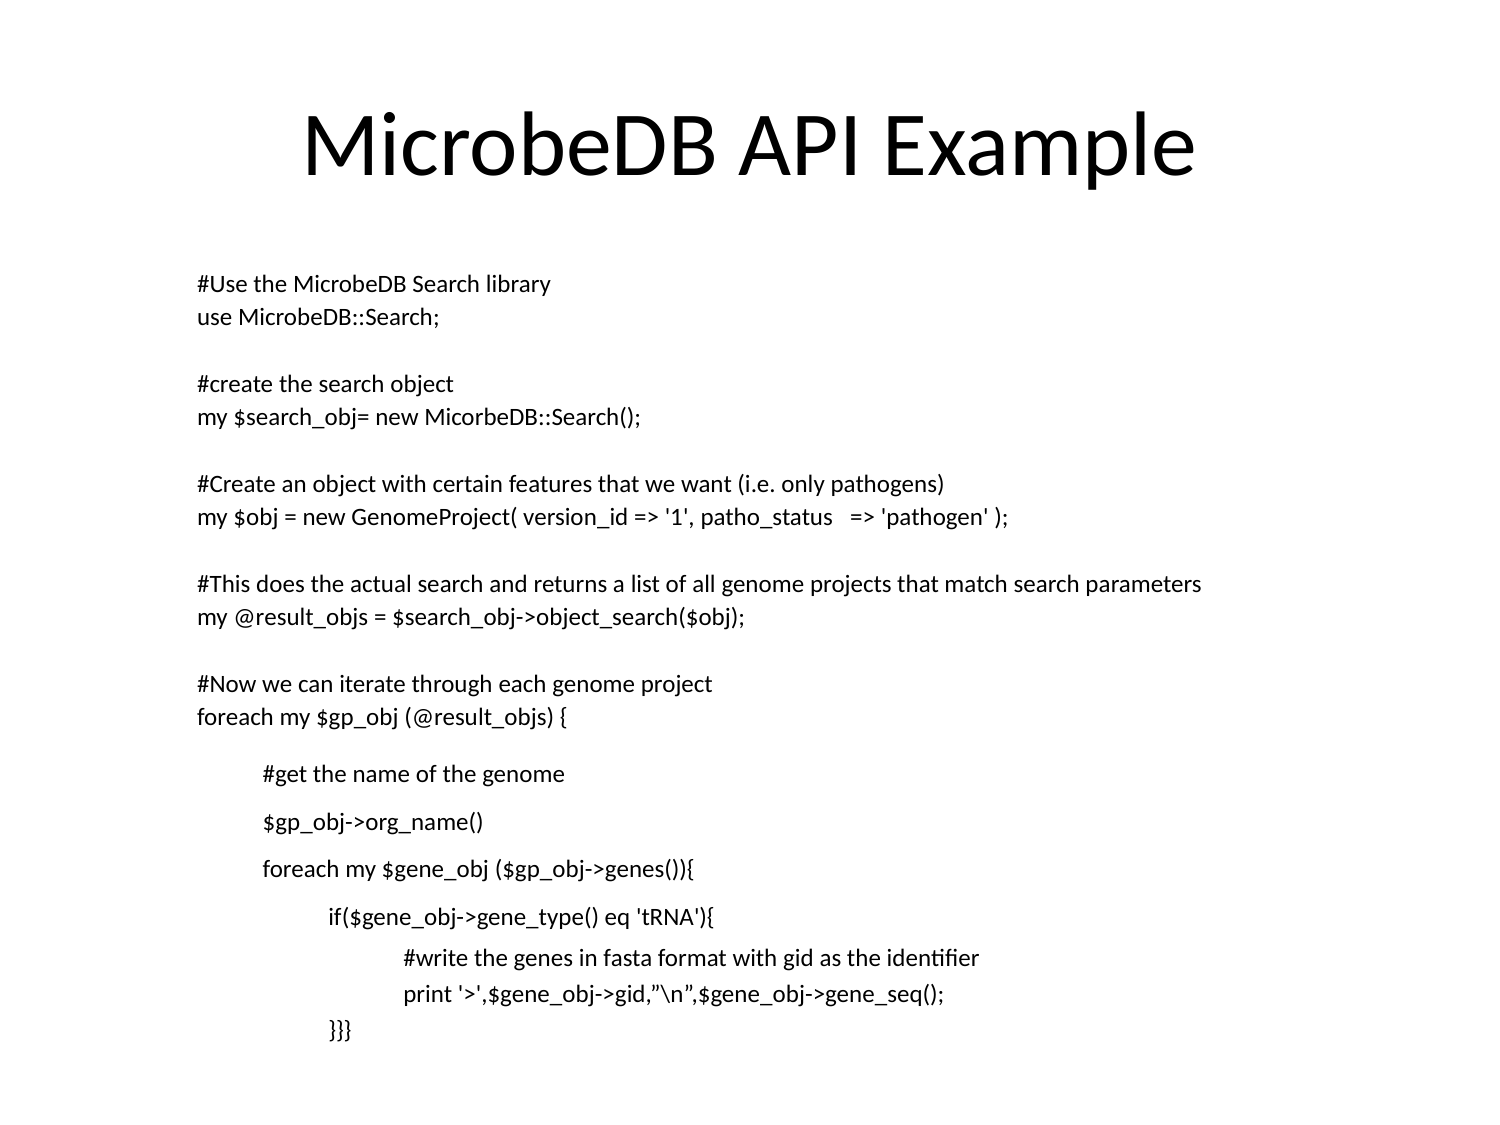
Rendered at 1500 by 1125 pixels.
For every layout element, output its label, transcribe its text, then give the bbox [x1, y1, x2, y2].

title MicrobeDB API Example [75, 45, 1426, 233]
list #Use the MicrobeDB Search library use MicrobeDB::Search; #create the search object my $search_obj= new MicorbeDB::Search(); #Create an object with certain features that we want (i.e. only pathogens) my $obj = new GenomeProject( version_id => '1', patho_status => 'pathogen' ); #This does the actual search and returns a list of all genome projects that match search parameters my @result_objs = $search_obj->object_search($obj); #Now we can iterate through each genome project foreach my $gp_obj (@result_objs) { #get the name of the genome $gp_obj->org_name() foreach my $gene_obj ($gp_obj->genes()){ if($gene_obj->gene_type() eq 'tRNA'){ #write the genes in fasta format with gid as the identifier print '>',$gene_obj->gid,”\n”,$gene_obj->gene_seq(); }}} [126, 265, 1477, 1009]
